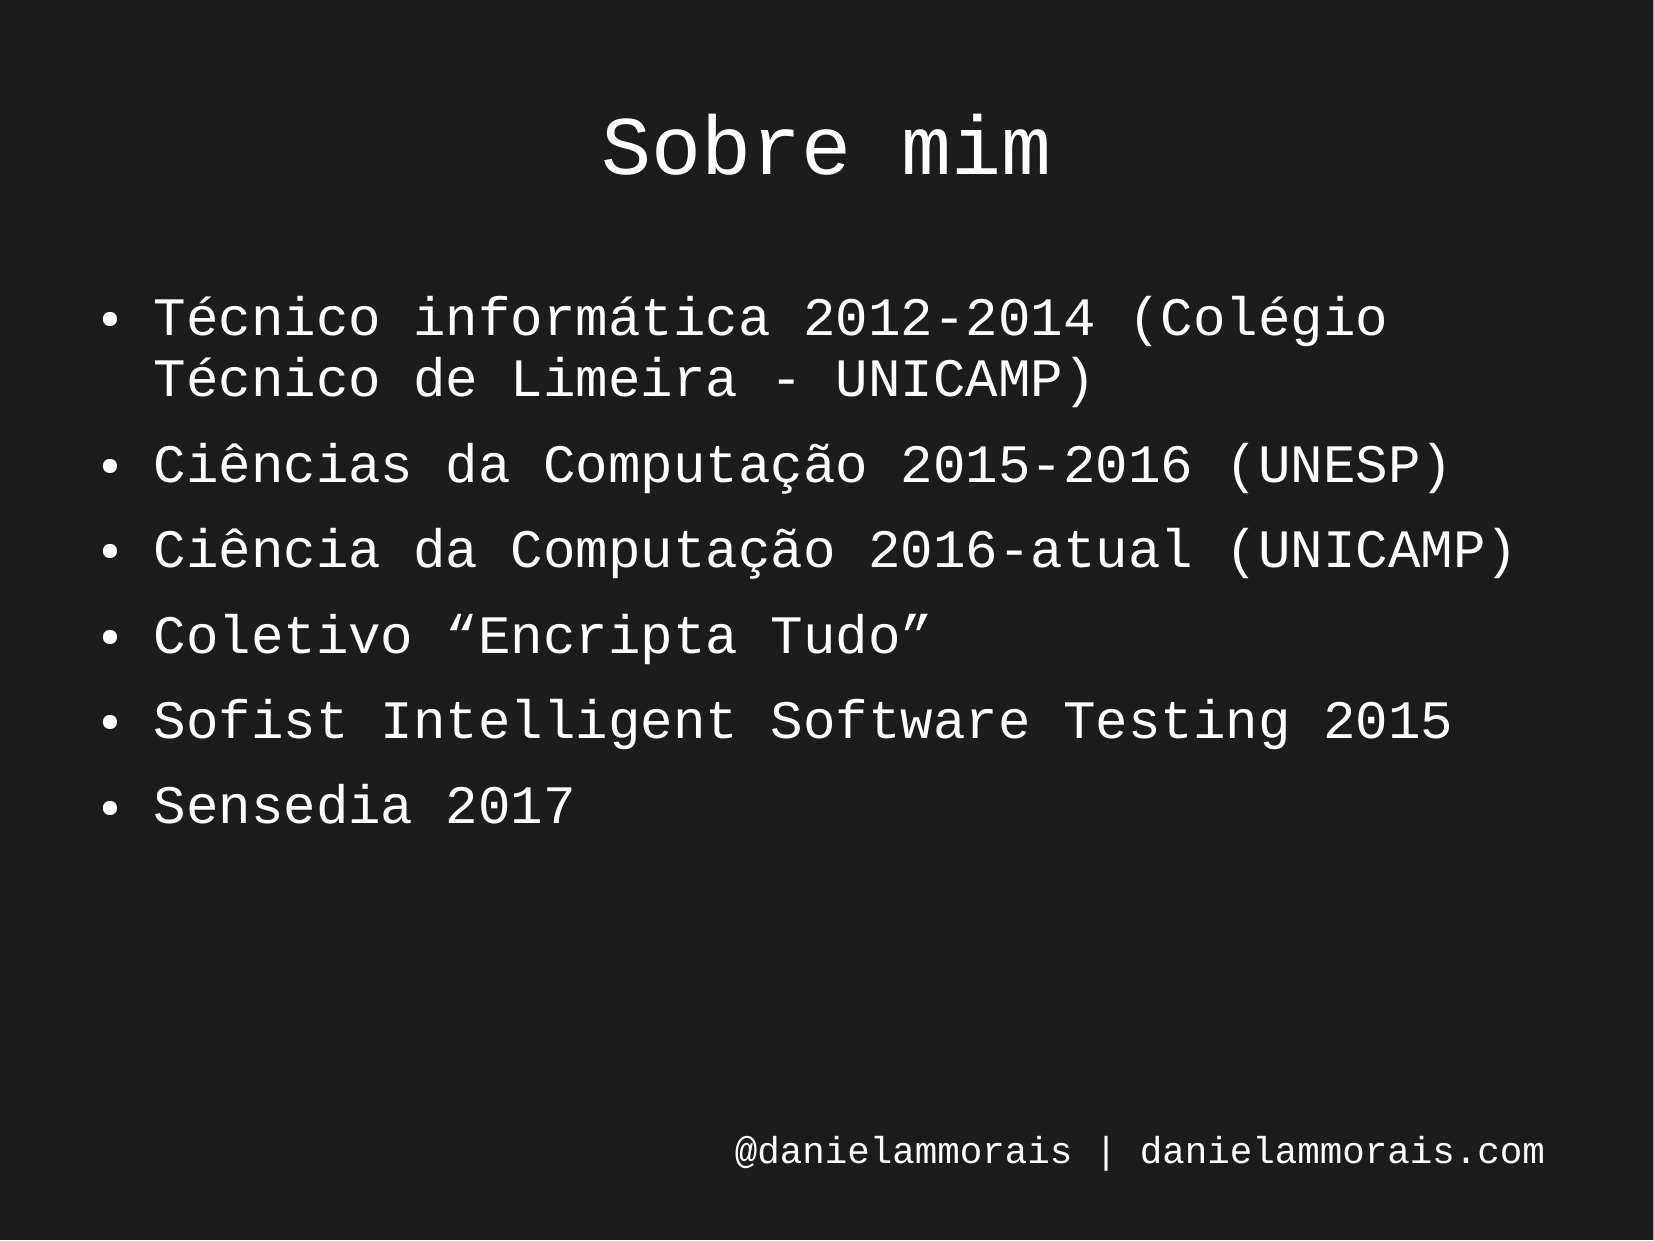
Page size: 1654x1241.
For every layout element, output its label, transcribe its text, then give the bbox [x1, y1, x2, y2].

text_box @danielammorais | danielammorais.com [720, 1125, 1654, 1225]
list Técnico informática 2012-2014 (Colégio Técnico de Limeira - UNICAMP) Ciências da Computação 2015-2016 (UNESP) Ciência da Computação 2016-atual (UNICAMP) Coletivo “Encripta Tudo” Sofist Intelligent Software Testing 2015 Sensedia 2017 [82, 290, 1571, 1010]
title Sobre mim [82, 49, 1571, 257]
